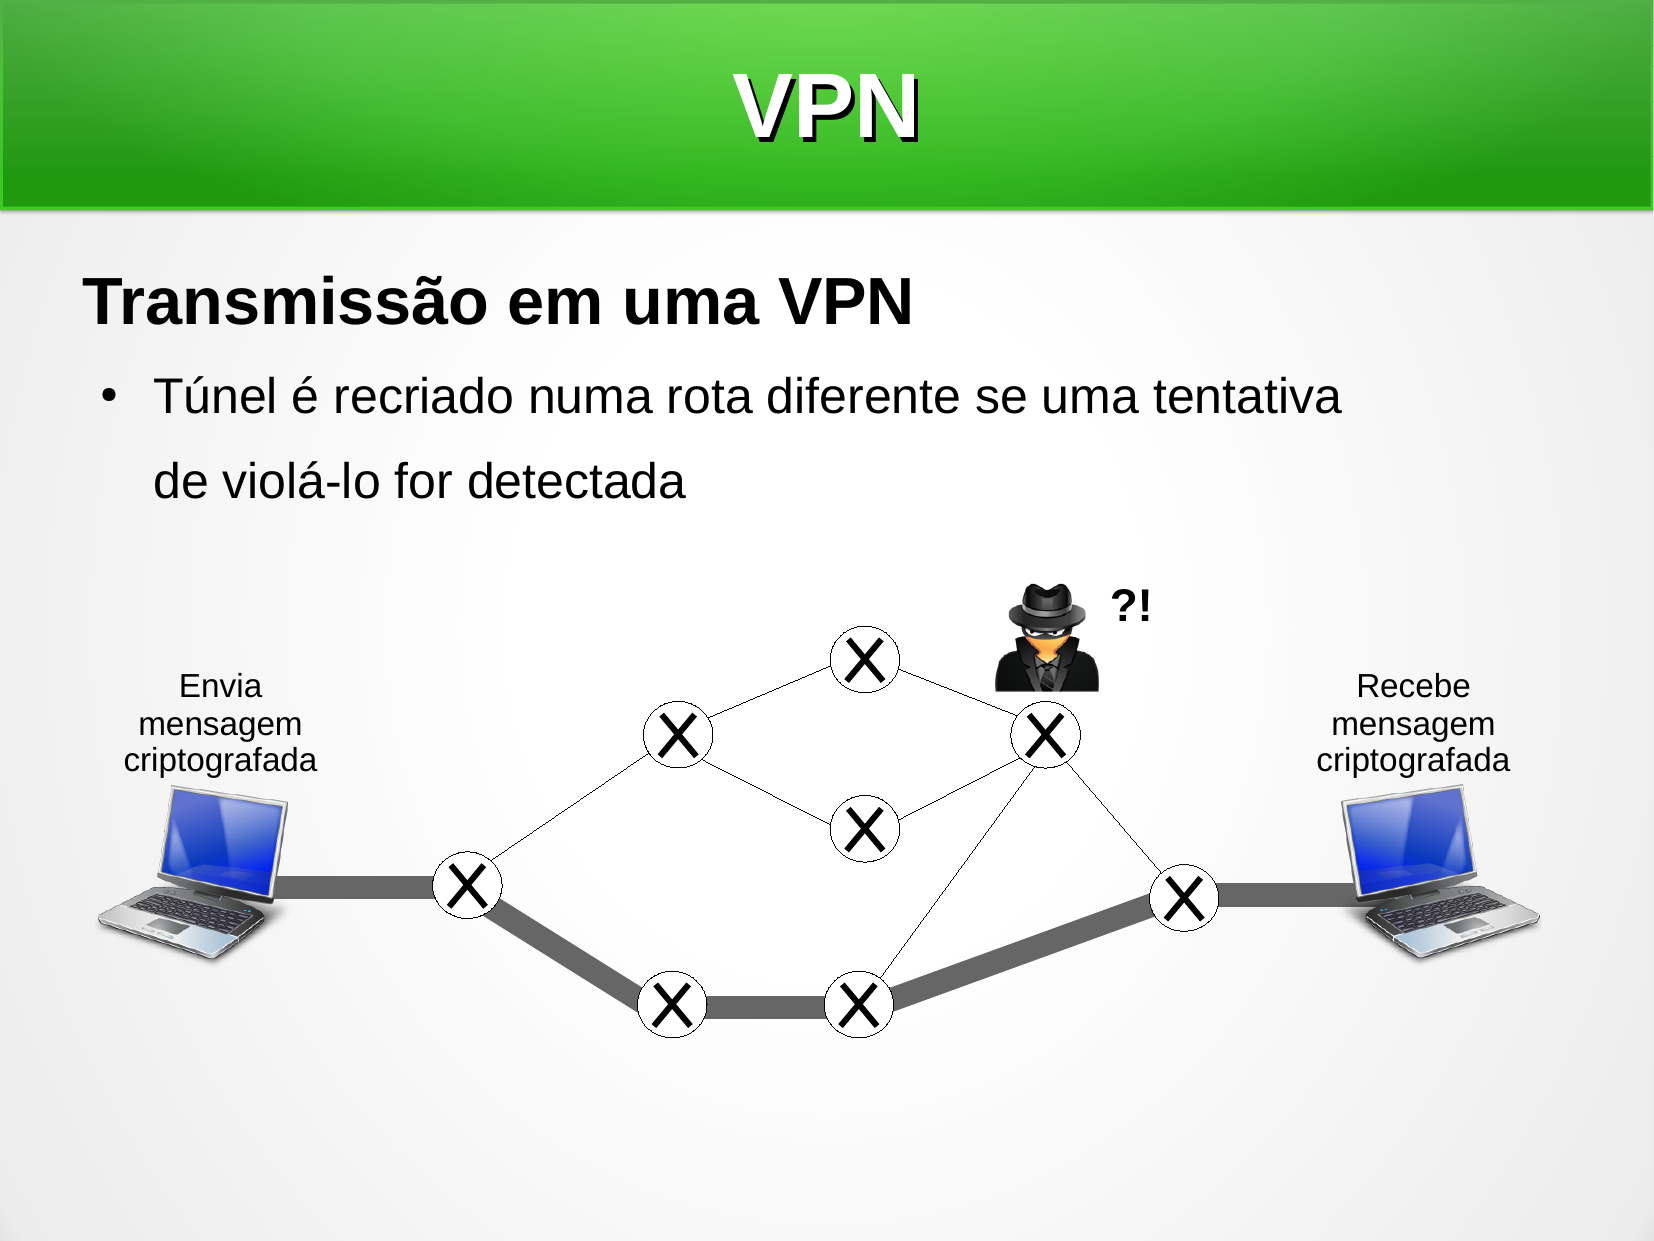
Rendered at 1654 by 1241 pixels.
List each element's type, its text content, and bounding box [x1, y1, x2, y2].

text_box [1149, 864, 1219, 932]
text_box ?! [1095, 573, 1173, 640]
list Transmissão em uma VPN Túnel é recriado numa rota diferente se uma tentativa de violá-lo for detectada [82, 263, 1571, 541]
picture [95, 756, 294, 968]
text_box [830, 795, 900, 863]
text_box Recebe mensagem criptografada [1301, 660, 1527, 787]
text_box [1010, 701, 1081, 769]
text_box [643, 701, 713, 768]
title VPN [82, 35, 1571, 178]
text_box [830, 626, 900, 693]
picture [1334, 755, 1542, 967]
text_box [432, 851, 503, 919]
text_box [824, 971, 894, 1038]
text_box Envia mensagem criptografada [108, 660, 334, 787]
picture [985, 581, 1108, 693]
text_box [637, 971, 708, 1038]
